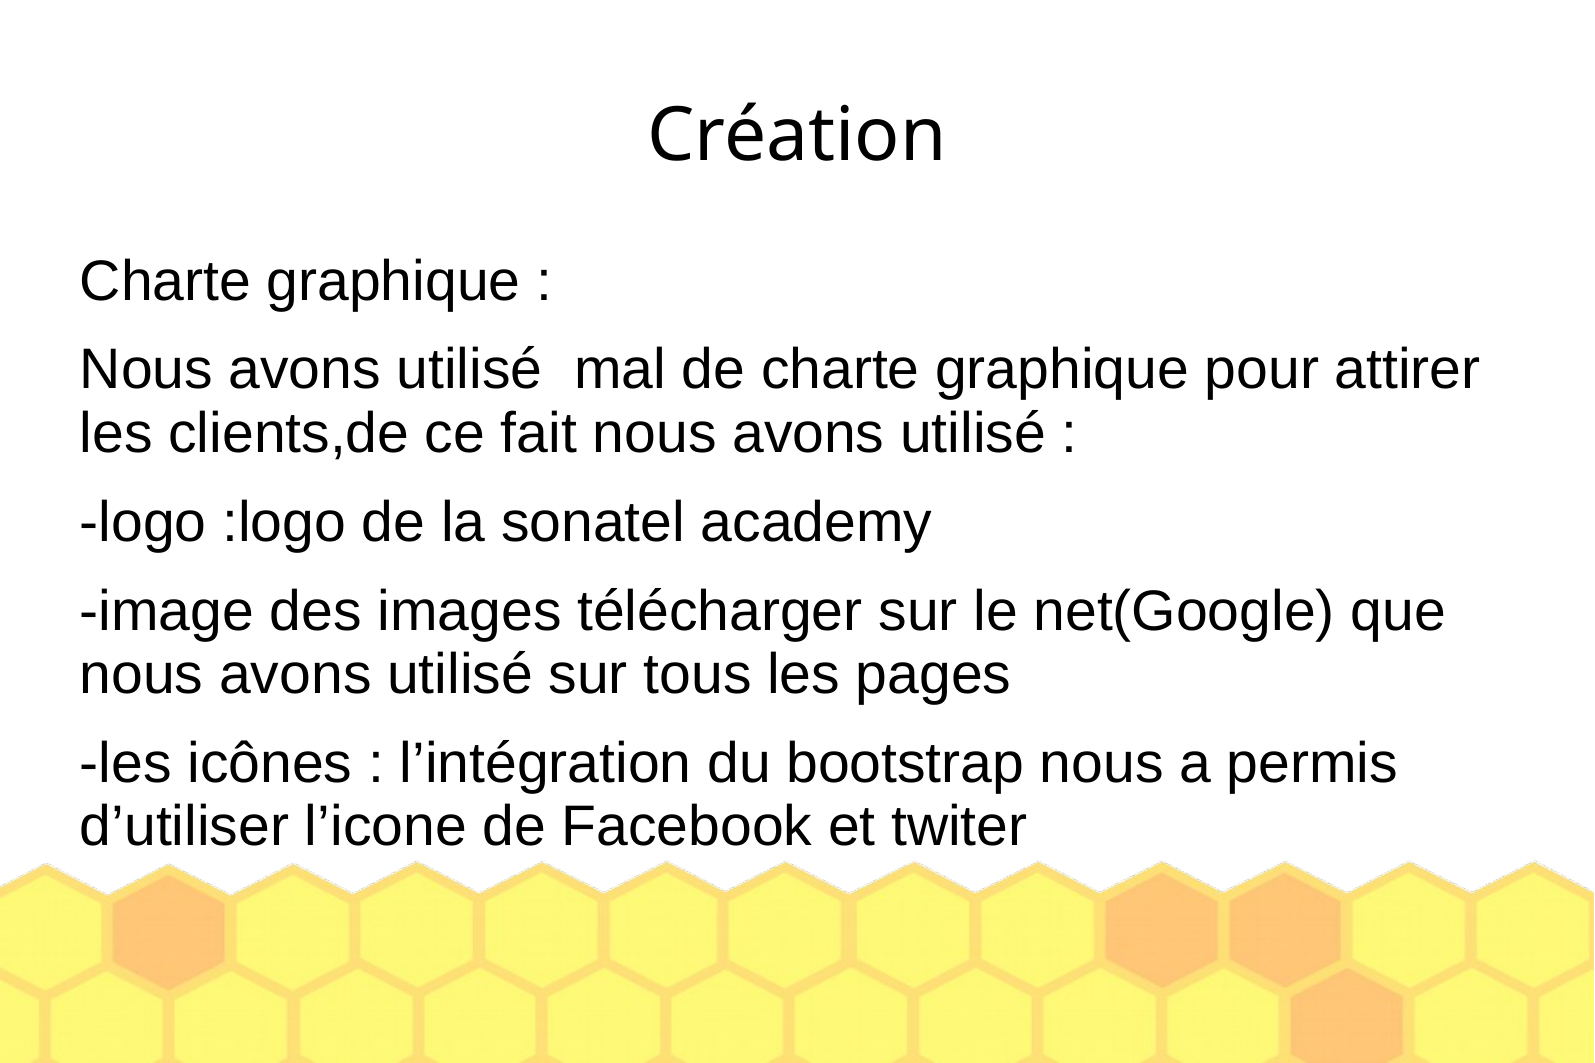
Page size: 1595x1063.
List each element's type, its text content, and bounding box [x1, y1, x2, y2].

title Création [79, 42, 1515, 220]
picture [0, 858, 1594, 1063]
list Charte graphique : Nous avons utilisé mal de charte graphique pour attirer les clients,de ce fait nous avons utilisé : -logo :logo de la sonatel academy -image des images télécharger sur le net(Google) que nous avons utilisé sur tous les pages -les icônes : l’intégration du bootstrap nous a permis d’utiliser l’icone de Facebook et twiter [79, 248, 1515, 866]
